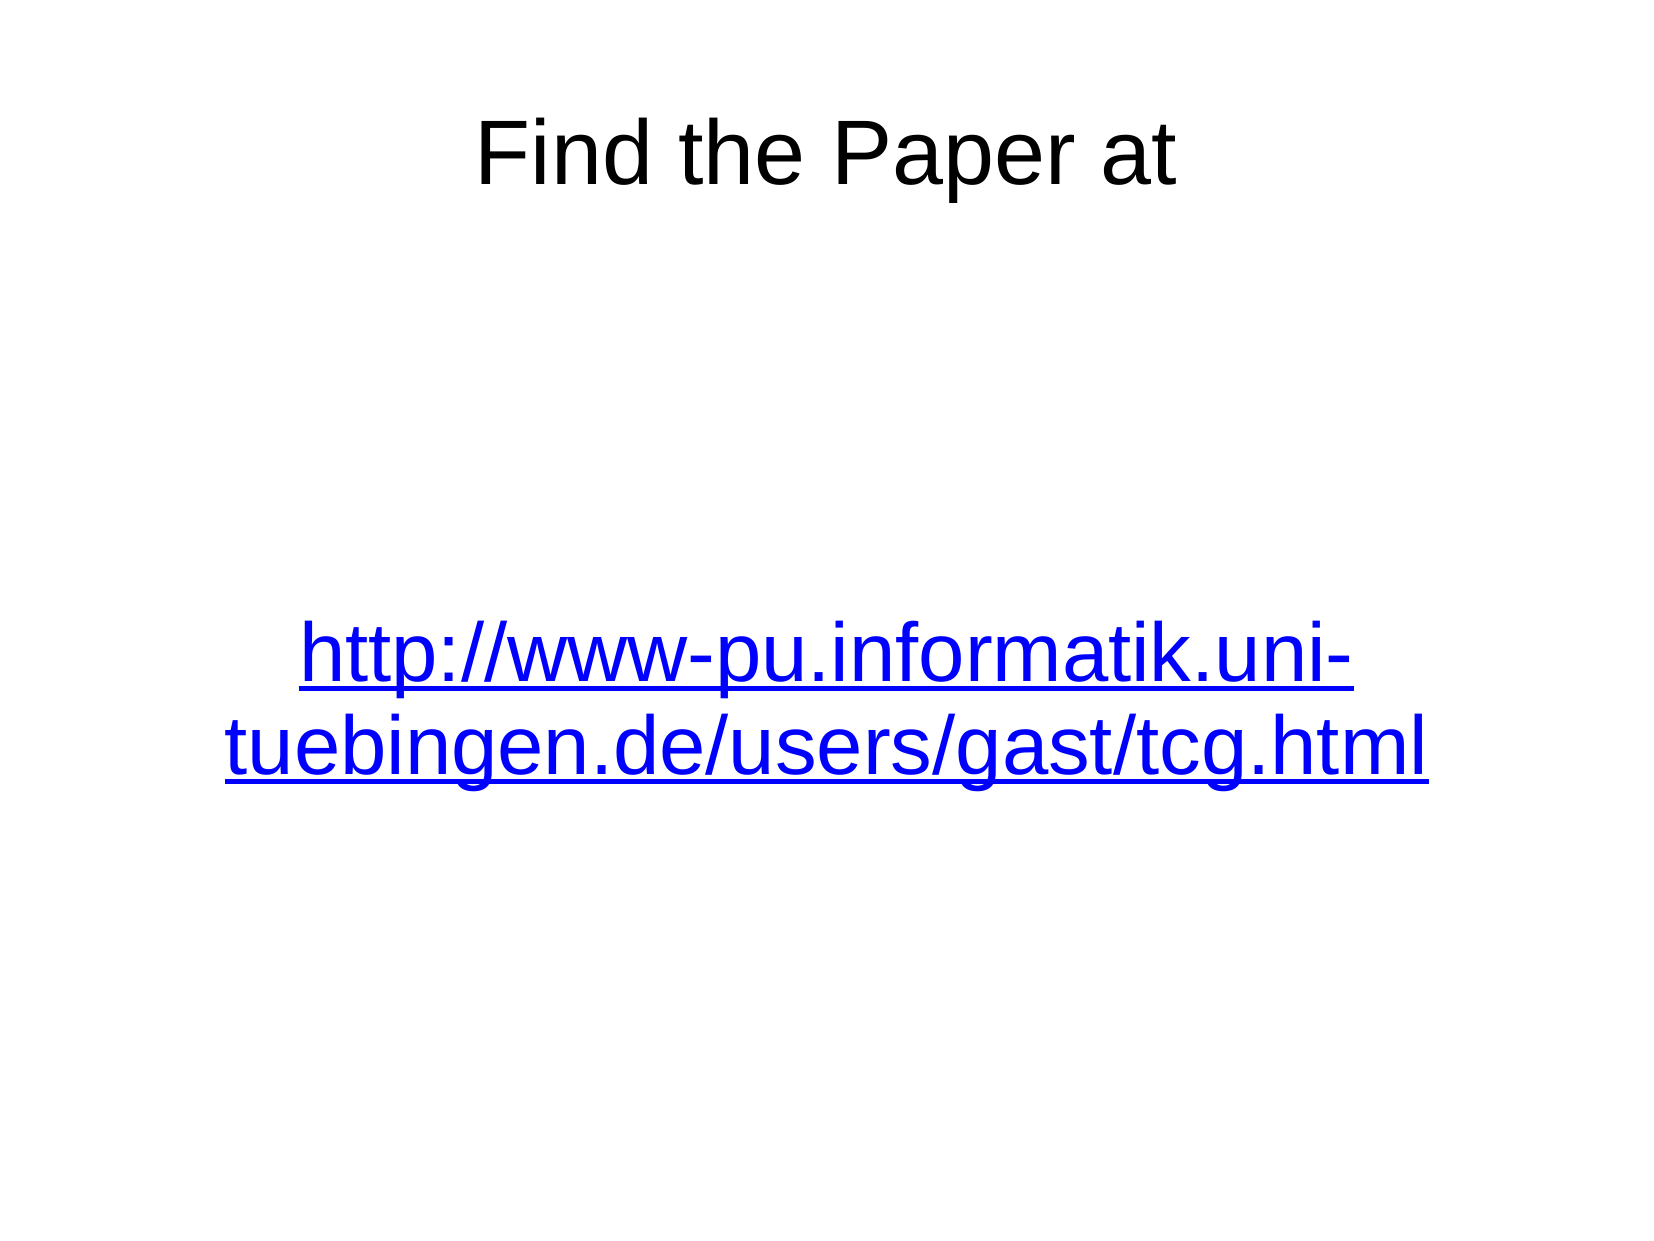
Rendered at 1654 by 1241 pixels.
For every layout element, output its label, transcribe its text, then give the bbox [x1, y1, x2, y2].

title Find the Paper at [82, 49, 1571, 257]
subtitle http://www-pu.informatik.uni-tuebingen.de/users/gast/tcg.html [82, 297, 1571, 1102]
